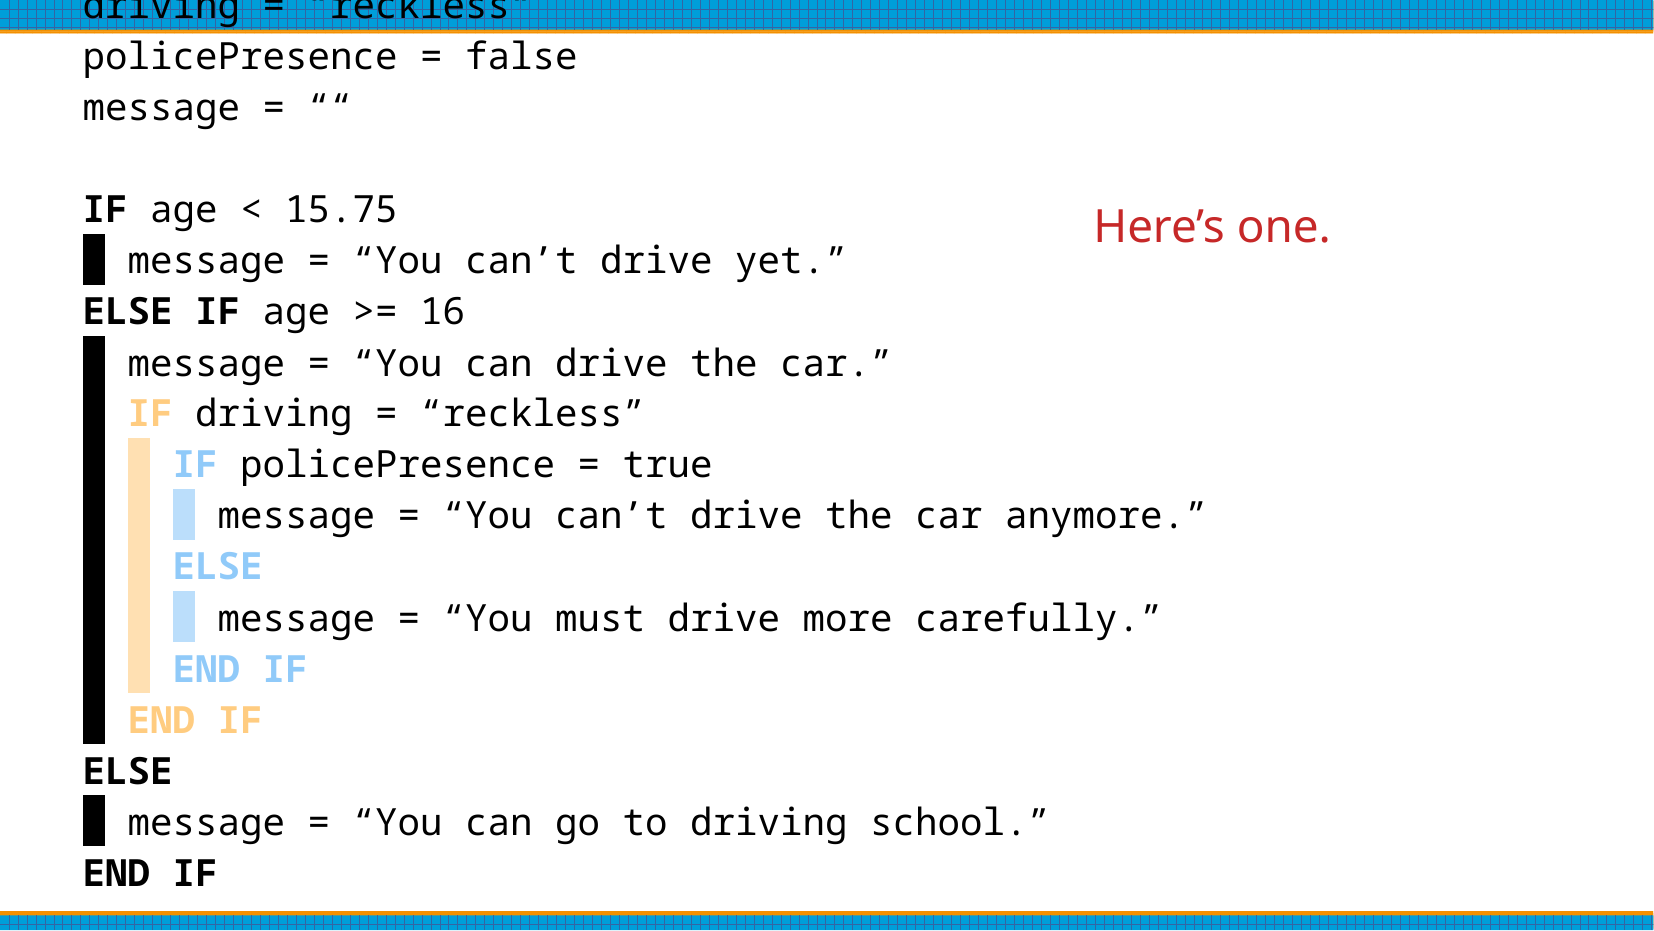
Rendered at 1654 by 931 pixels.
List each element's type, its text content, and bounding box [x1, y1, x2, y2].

subtitle age = 16 driving = “reckless“ policePresence = false message = ““ IF age < 15.75 message = “You can’t drive yet.” ELSE IF age >= 16 message = “You can drive the car.” IF driving = “reckless” IF policePresence = true message = “You can’t drive the car anymore.” ELSE message = “You must drive more carefully.” END IF END IF ELSE message = “You can go to driving school.” END IF output message [82, 69, 1571, 858]
text_box Here’s one. [1087, 75, 1613, 376]
